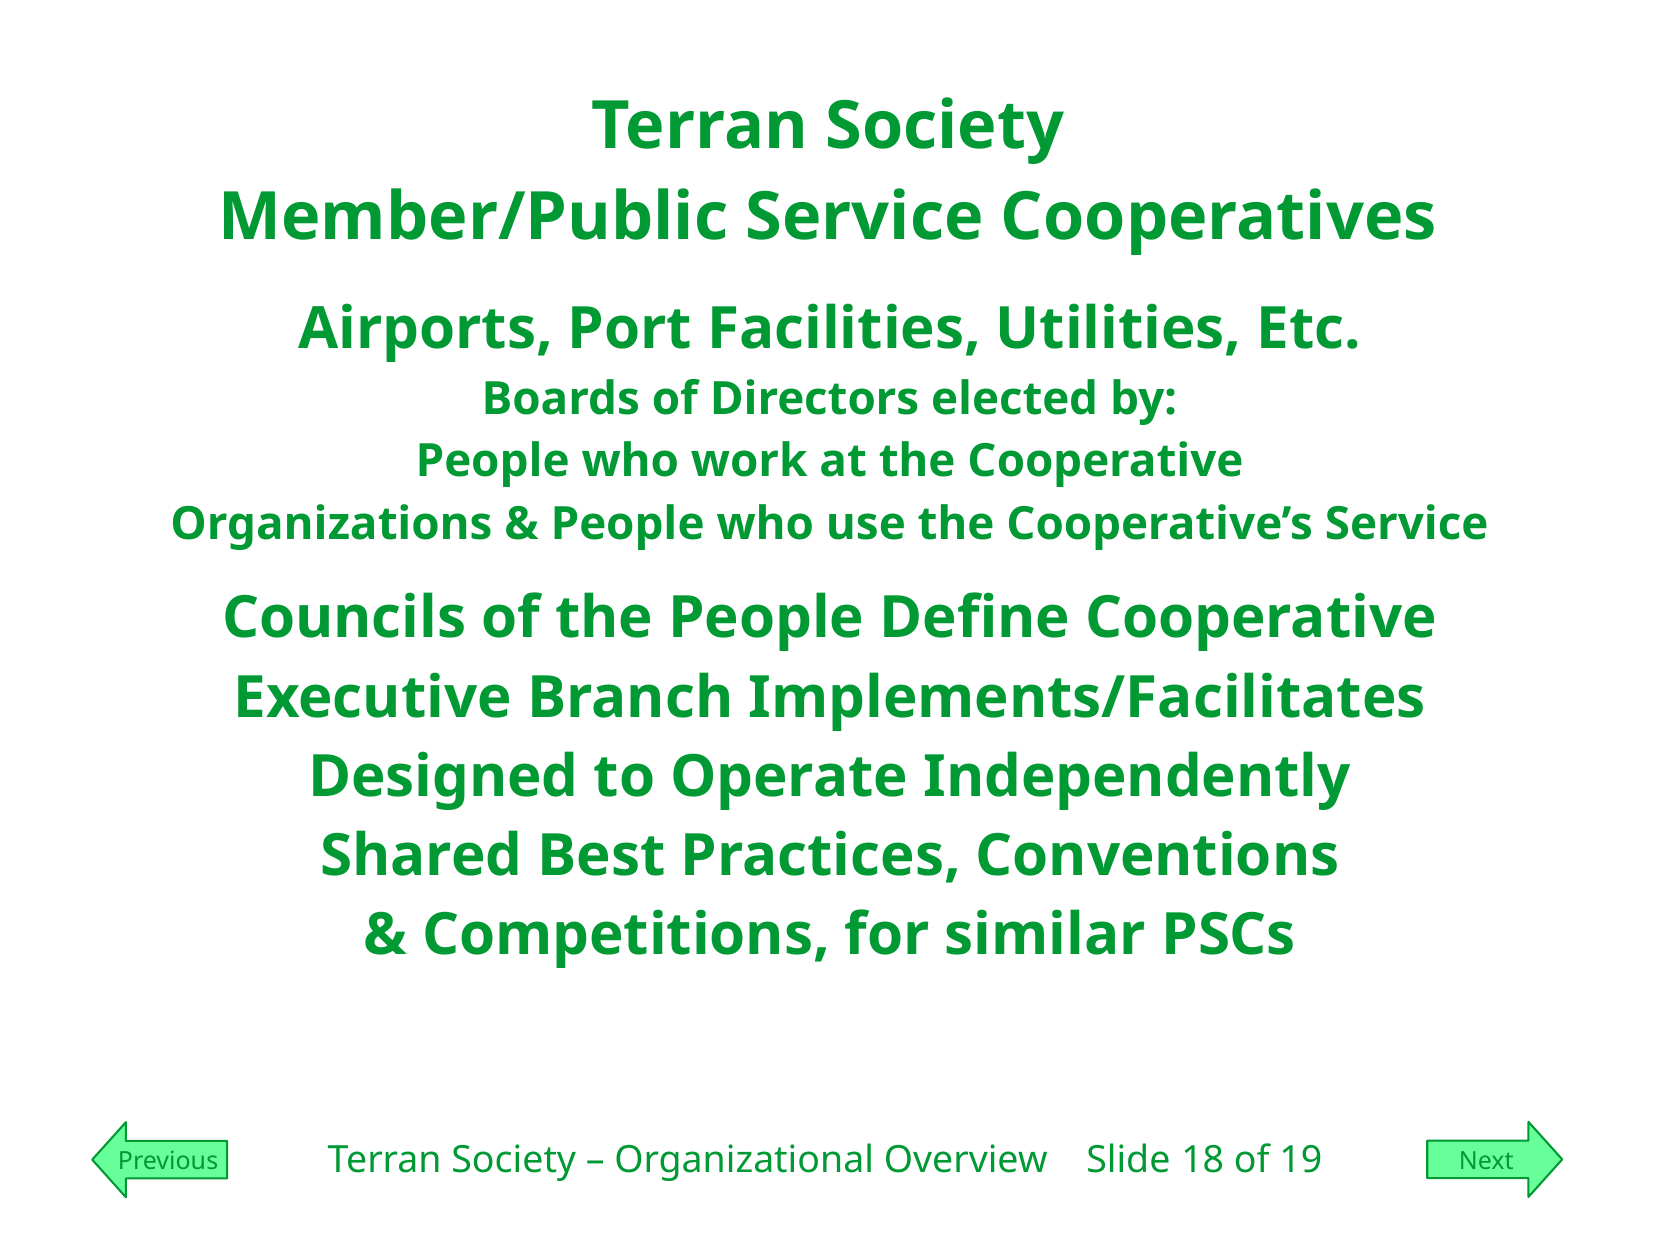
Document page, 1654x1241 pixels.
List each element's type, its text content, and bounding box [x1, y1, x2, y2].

text_box Airports, Port Facilities, Utilities, Etc. Boards of Directors elected by: People who work at the Cooperative Organizations & People who use the Cooperative’s Service Councils of the People Define Cooperative Executive Branch Implements/Facilitates Designed to Operate Independently Shared Best Practices, Conventions & Competitions, for similar PSCs [154, 269, 1505, 1051]
title Terran Society Member/Public Service Cooperatives [84, 75, 1572, 262]
text_box Next [1427, 1121, 1563, 1197]
text_box Previous [92, 1122, 228, 1198]
text_box Terran Society – Organizational Overview Slide <number> of 19 [270, 1125, 1381, 1241]
